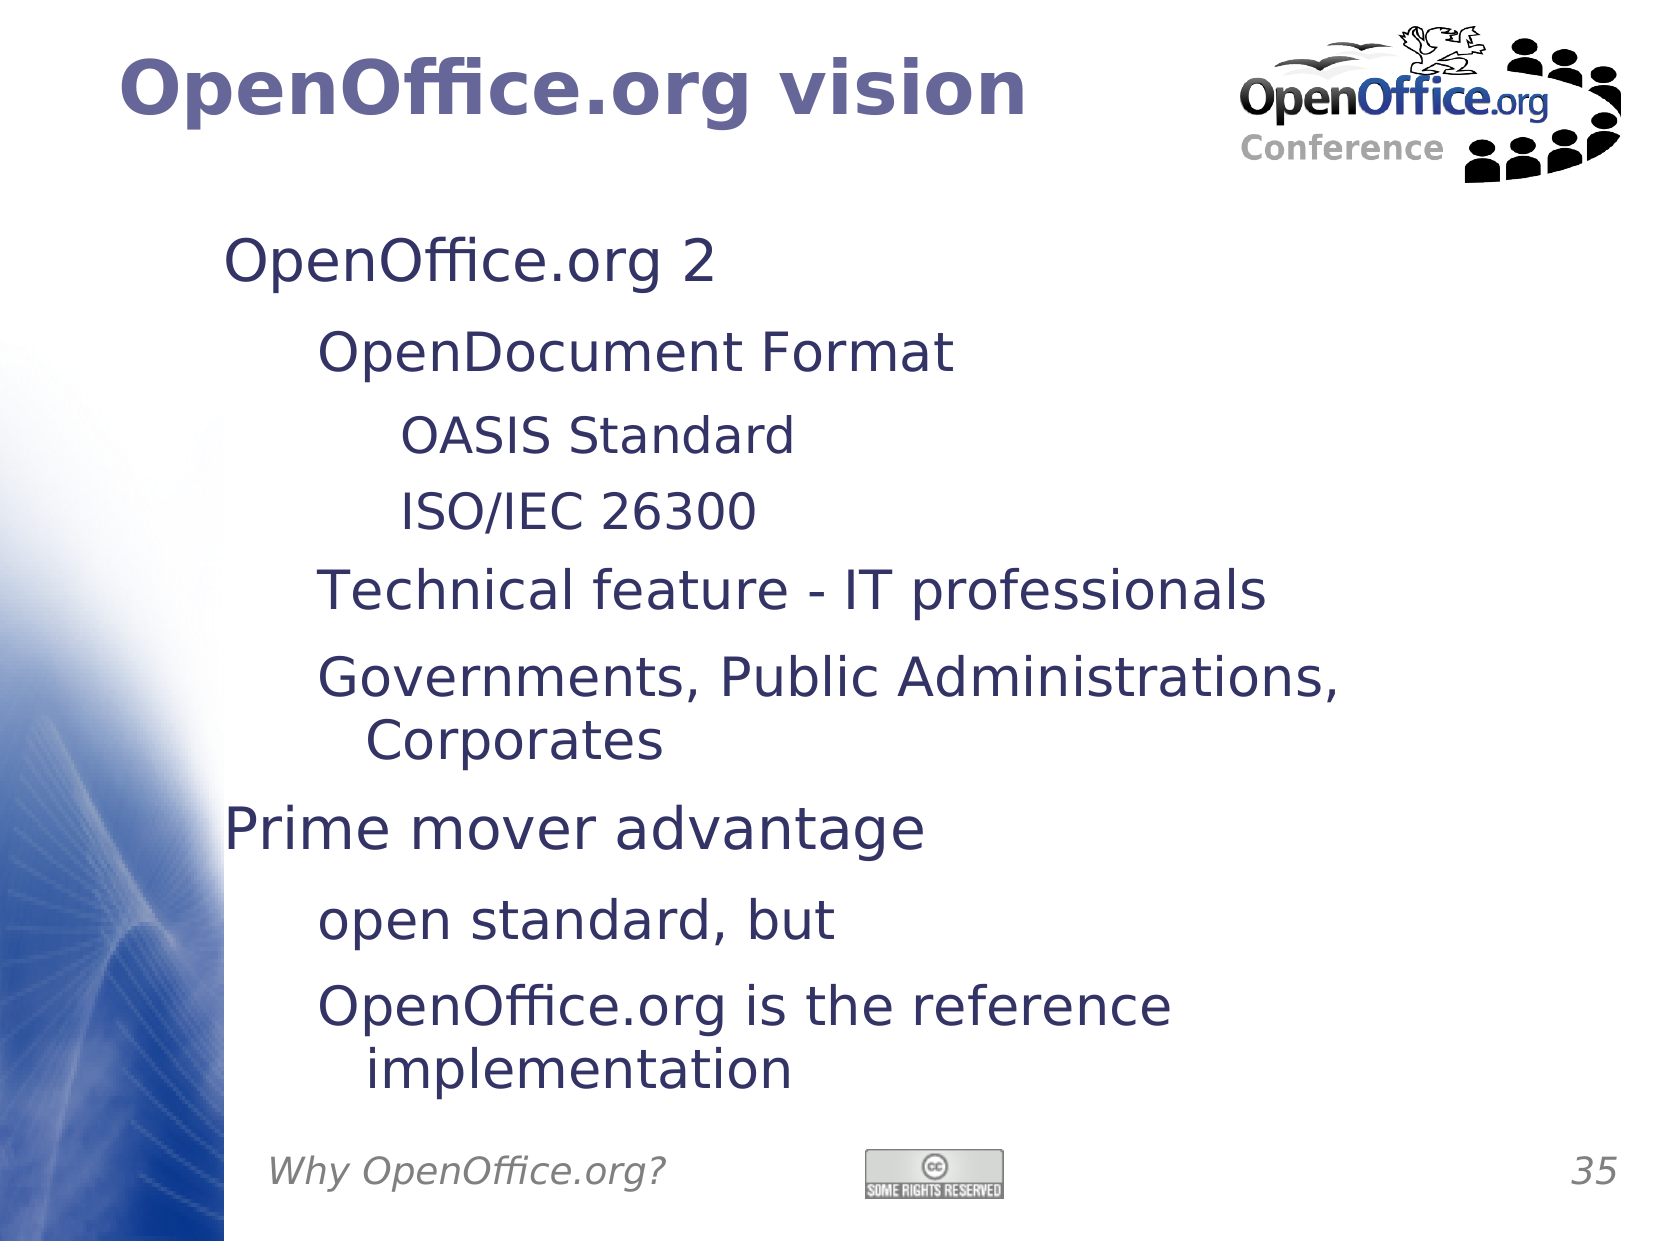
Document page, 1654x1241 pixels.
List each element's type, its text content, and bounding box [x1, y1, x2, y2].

list OpenOffice.org 2 OpenDocument Format OASIS Standard ISO/IEC 26300 Technical feature - IT professionals Governments, Public Administrations, Corporates Prime mover advantage open standard, but OpenOffice.org is the reference implementation [223, 227, 1619, 1102]
picture [1240, 26, 1621, 183]
picture [0, 0, 224, 1241]
title OpenOffice.org vision [29, 29, 1216, 149]
